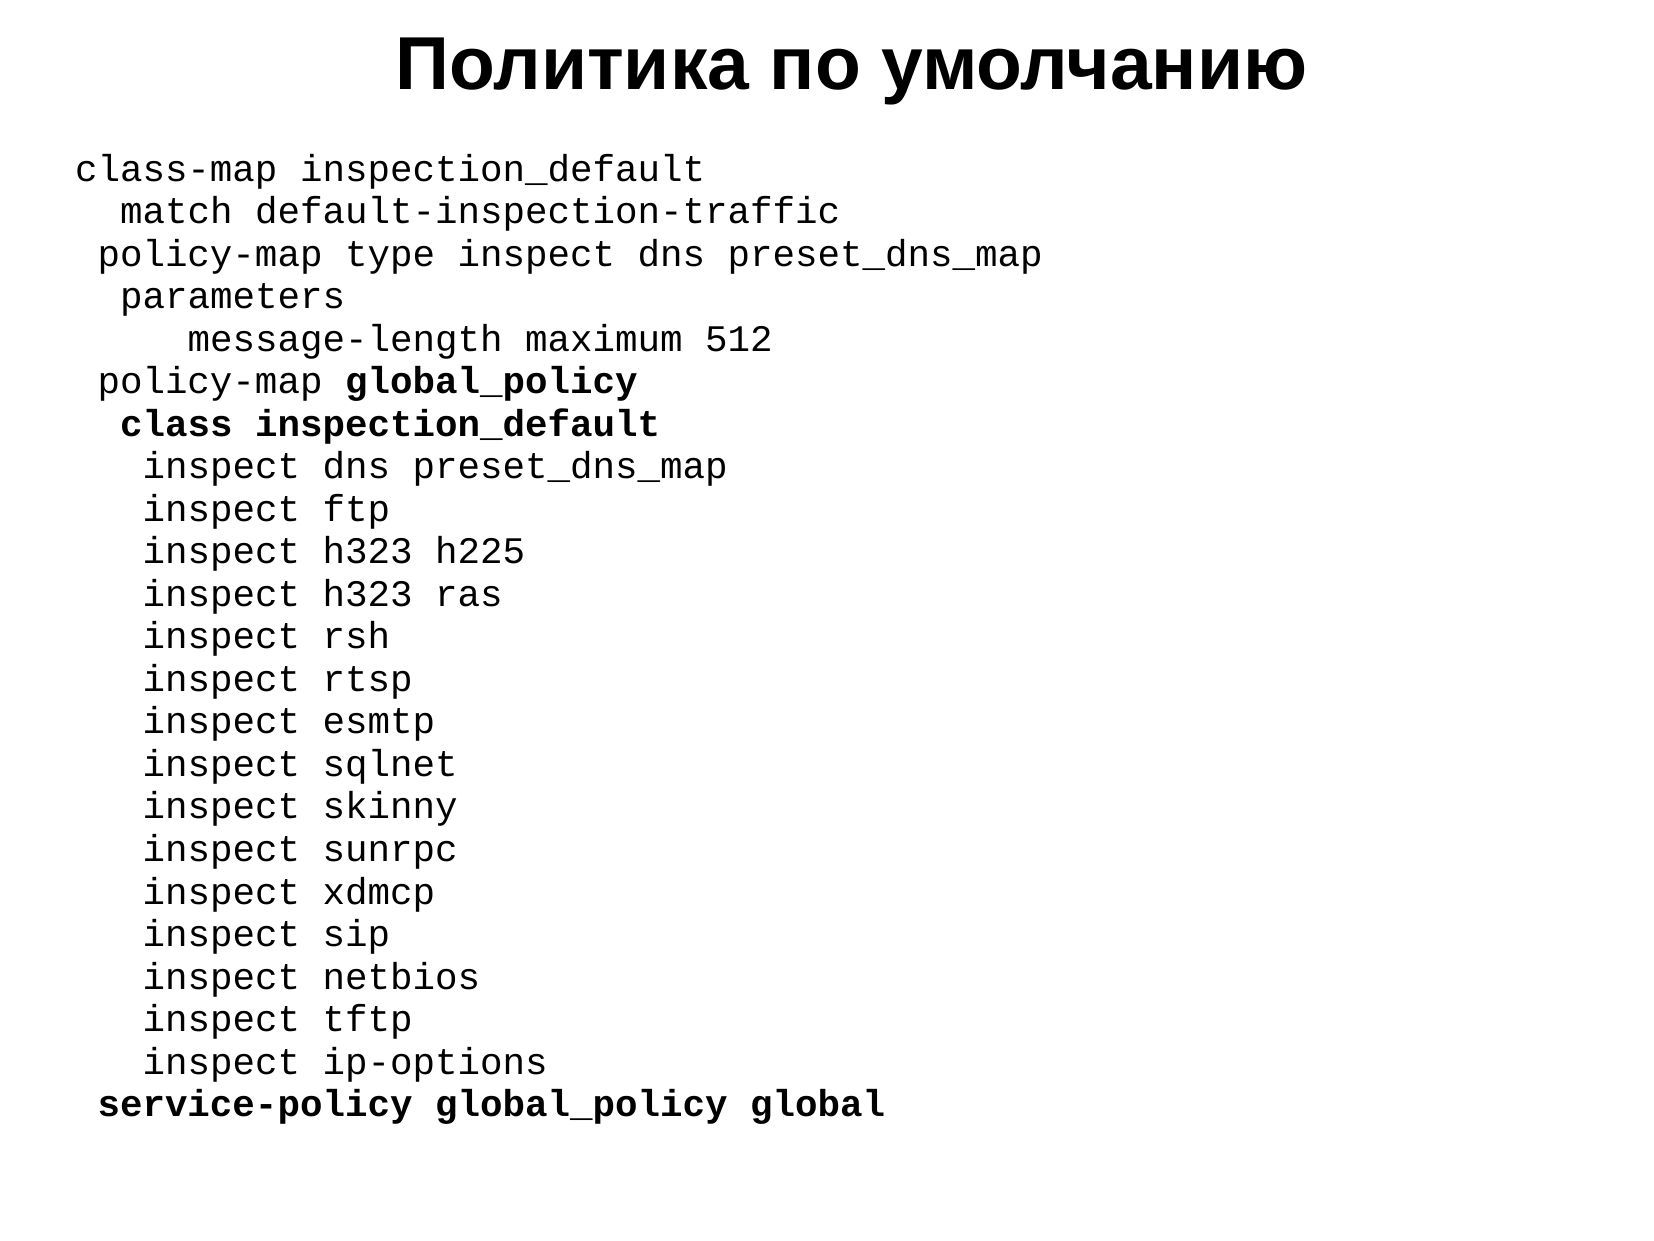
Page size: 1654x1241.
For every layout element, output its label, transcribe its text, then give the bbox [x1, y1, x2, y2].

list class-map inspection_default match default-inspection-traffic policy-map type inspect dns preset_dns_map parameters message-length maximum 512 policy-map global_policy class inspection_default inspect dns preset_dns_map inspect ftp inspect h323 h225 inspect h323 ras inspect rsh inspect rtsp inspect esmtp inspect sqlnet inspect skinny inspect sunrpc inspect xdmcp inspect sip inspect netbios inspect tftp inspect ip-options service-policy global_policy global [75, 150, 1613, 1209]
text_box Политика по умолчанию [64, 37, 1613, 113]
